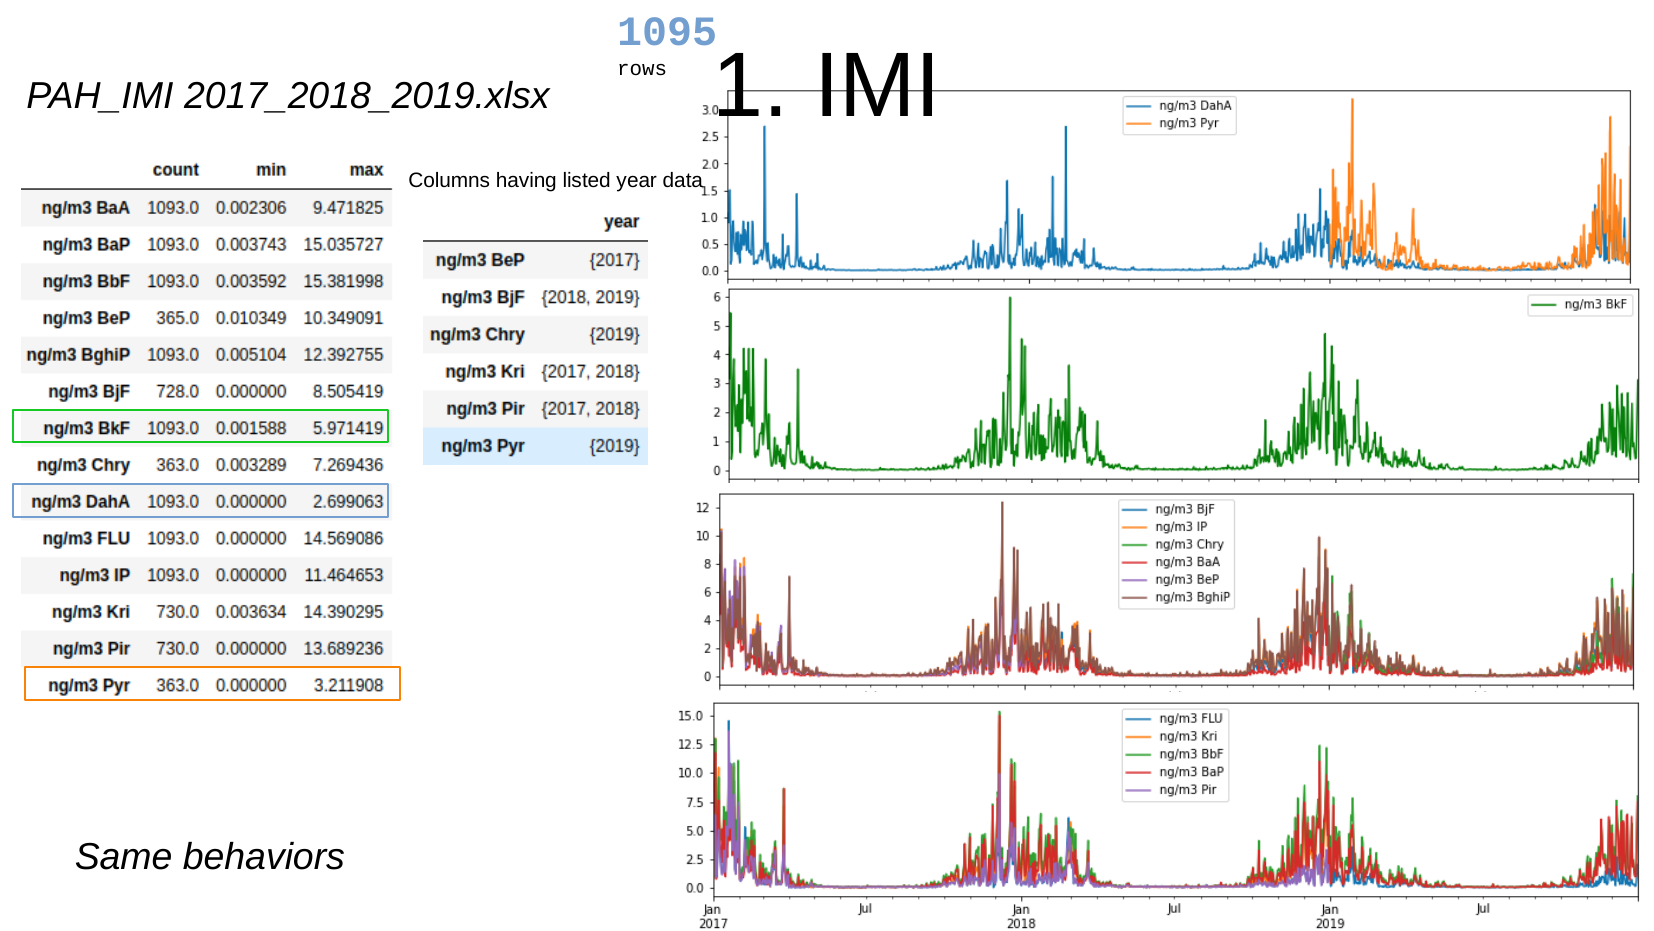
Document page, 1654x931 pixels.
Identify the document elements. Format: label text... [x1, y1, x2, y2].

picture [26, 668, 395, 699]
picture [672, 81, 1645, 931]
text_box PAH_IMI 2017_2018_2019.xlsx [11, 67, 565, 125]
picture [21, 149, 395, 700]
title 1. IMI [82, 7, 1571, 163]
picture [21, 485, 387, 516]
picture [423, 212, 648, 466]
picture [21, 411, 387, 441]
text_box Columns having listed year data [393, 161, 724, 212]
text_box Same behaviors [60, 828, 511, 886]
text_box 1095 rows [602, 3, 738, 94]
